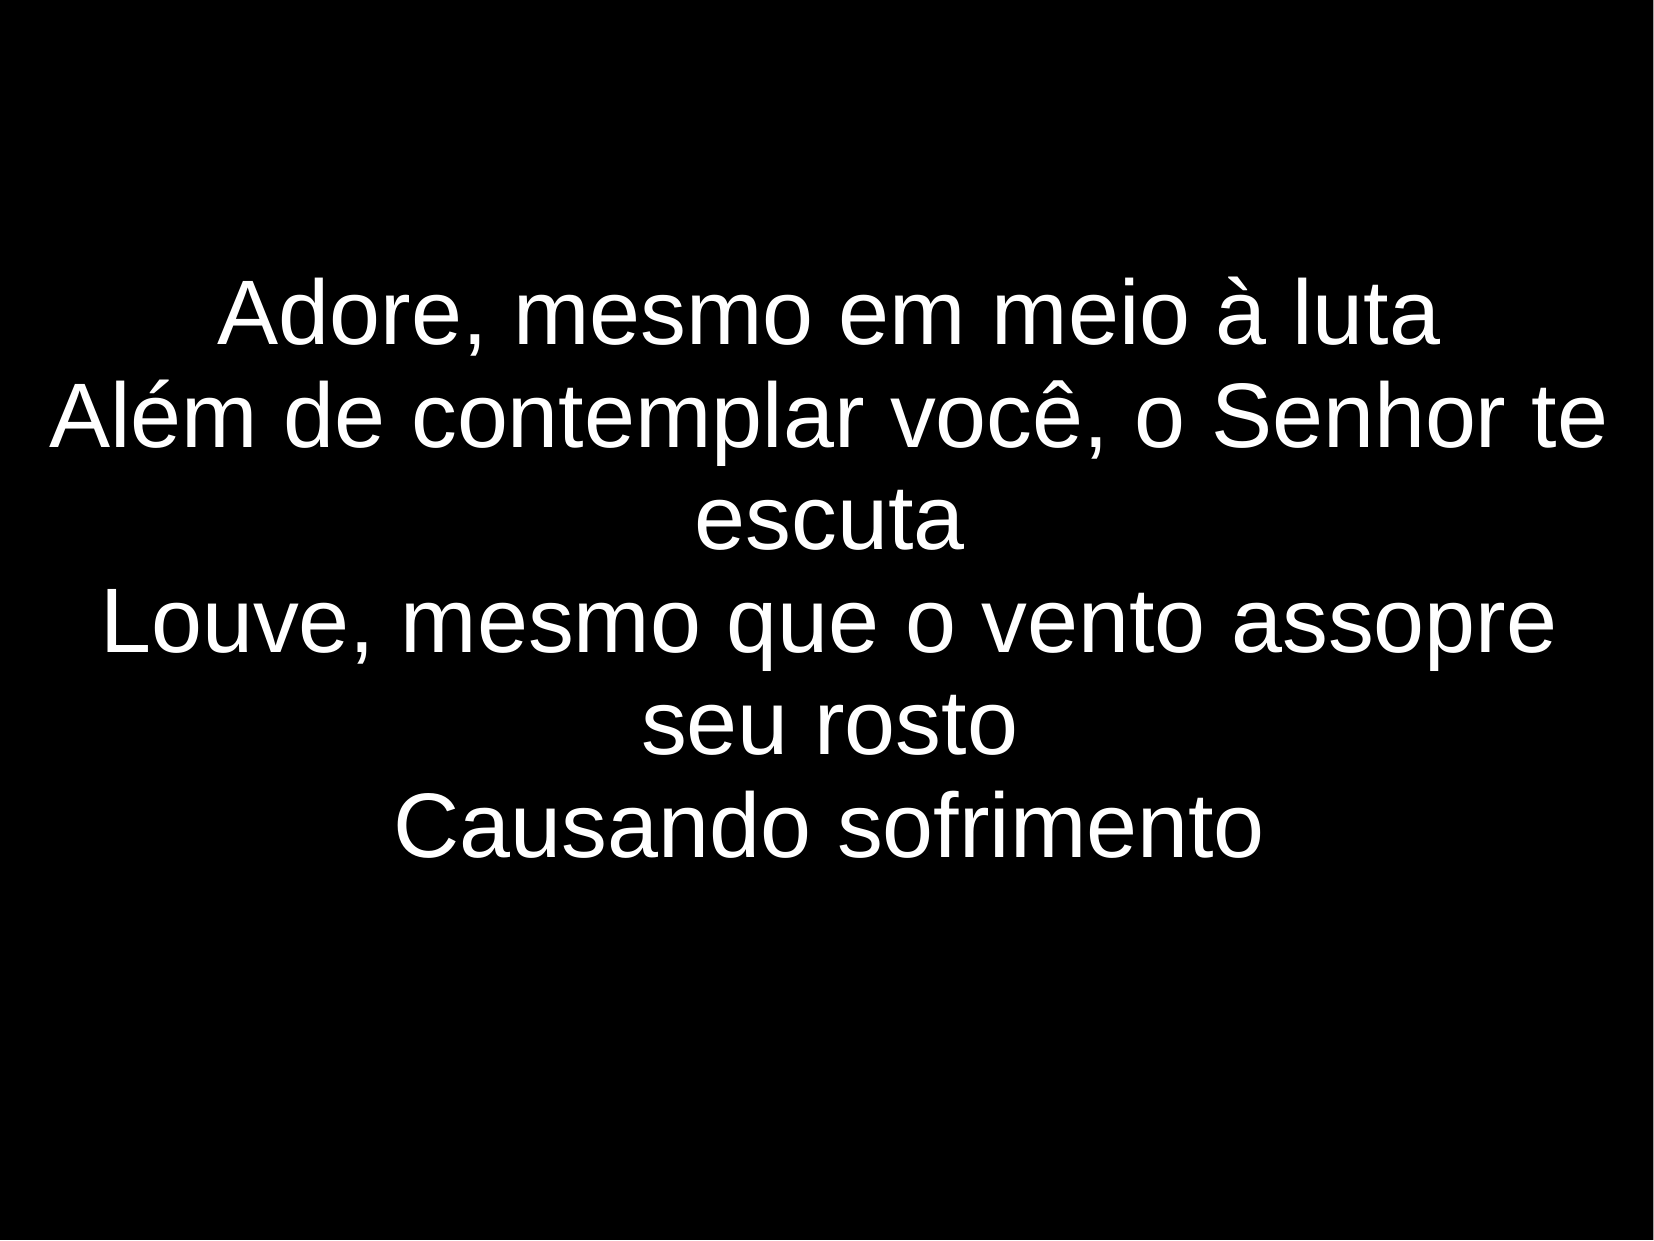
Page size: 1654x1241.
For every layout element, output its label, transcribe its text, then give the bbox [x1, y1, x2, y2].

subtitle Adore, mesmo em meio à luta Além de contemplar você, o Senhor te escuta Louve, mesmo que o vento assopre seu rosto Causando sofrimento [32, 42, 1628, 1199]
